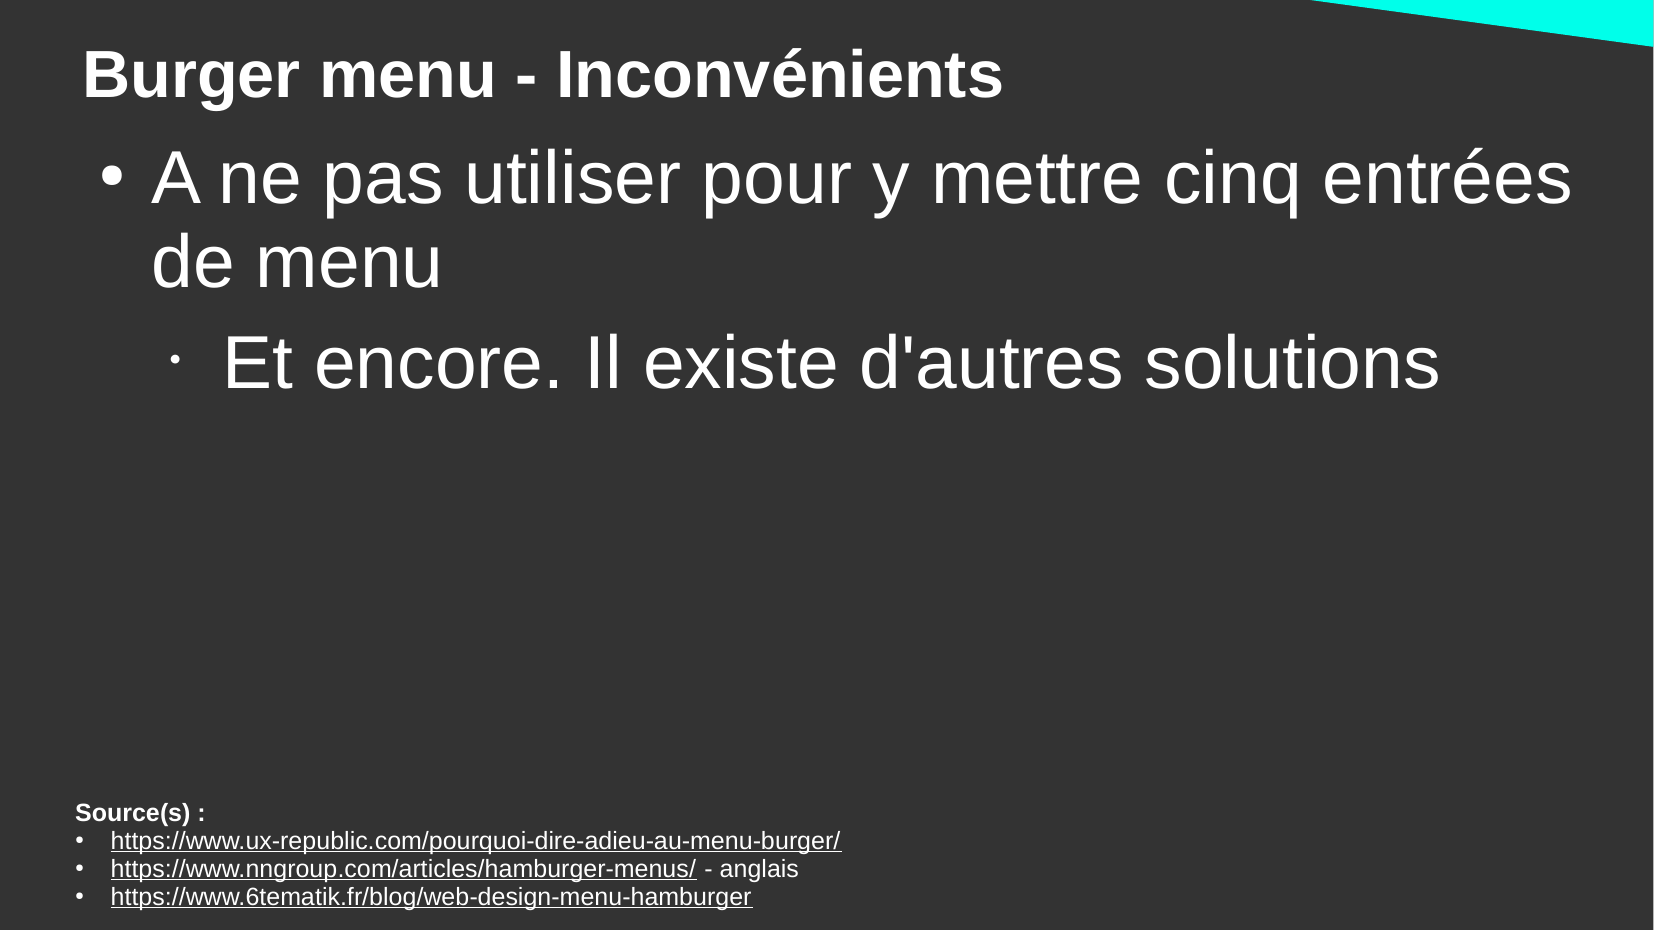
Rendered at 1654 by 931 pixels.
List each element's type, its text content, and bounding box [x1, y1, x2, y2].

text_box [1310, 0, 1654, 47]
title Burger menu - Inconvénients [82, 37, 1571, 114]
text_box Source(s) : https://www.ux-republic.com/pourquoi-dire-adieu-au-menu-burger/ https://www.nngroup.com/articles/hamburger-menus/ - anglais https://www.6tematik.fr/blog/web-design-menu-hamburger [60, 791, 1546, 919]
list A ne pas utiliser pour y mettre cinq entrées de menu Et encore. Il existe d'autres solutions [80, 135, 1620, 815]
